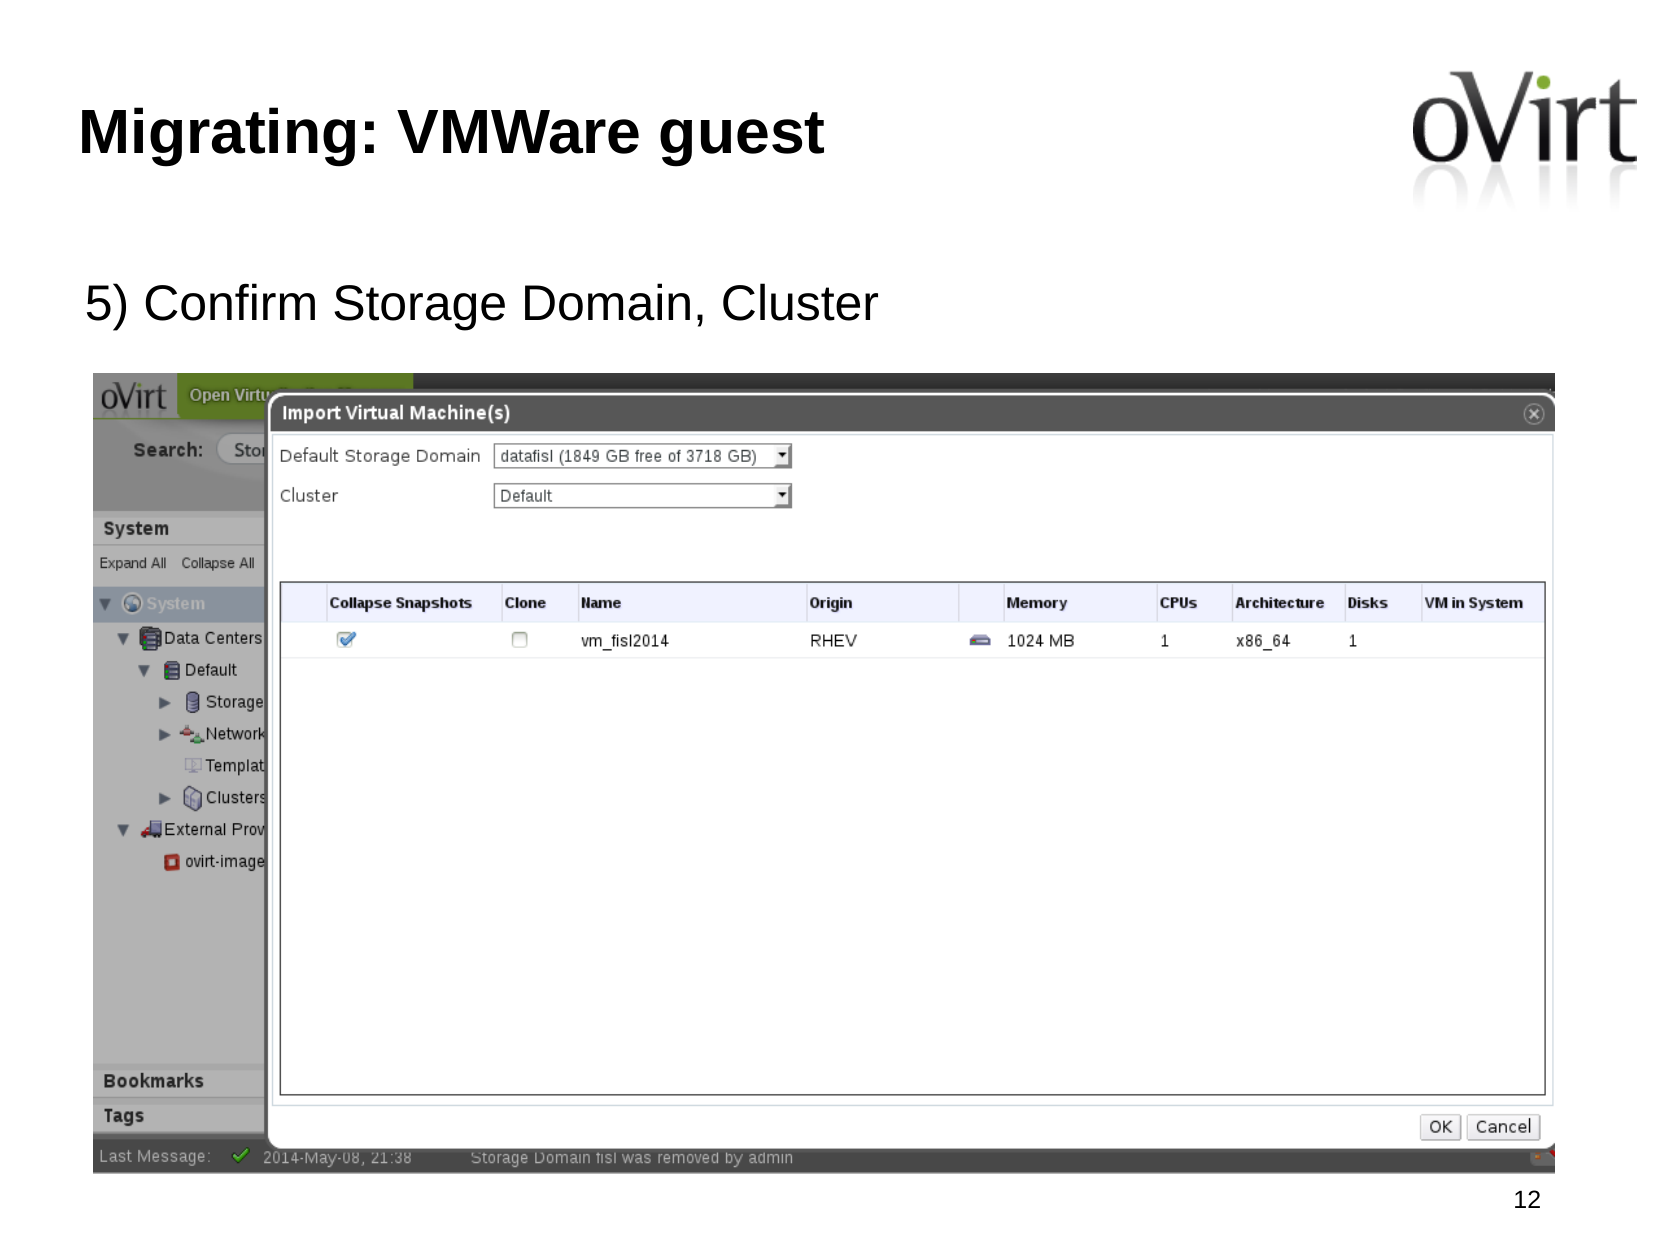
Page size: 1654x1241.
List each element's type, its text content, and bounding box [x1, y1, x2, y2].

text_box Migrating: VMWare guest [64, 30, 1285, 233]
picture [1413, 63, 1637, 212]
text_box 5) Confirm Storage Domain, Cluster [70, 202, 1291, 405]
picture [93, 373, 1555, 1174]
